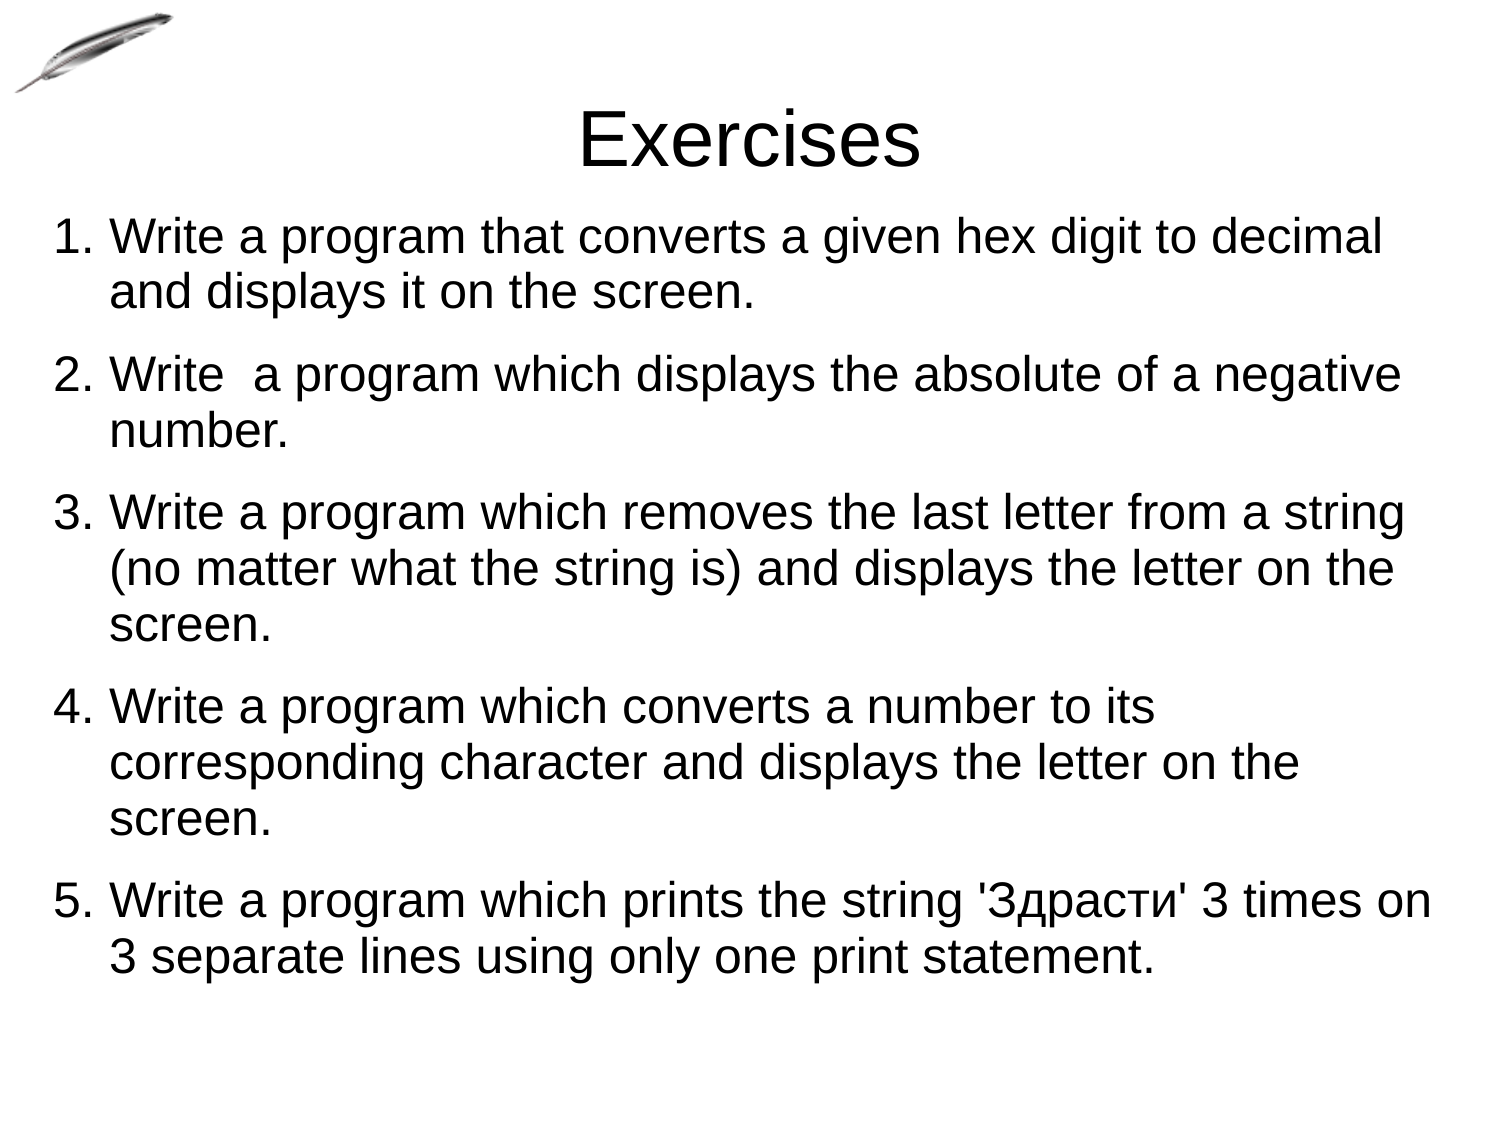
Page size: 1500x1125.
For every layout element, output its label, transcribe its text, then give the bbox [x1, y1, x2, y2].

title Exercises [75, 44, 1425, 207]
picture [11, 11, 179, 95]
list Write a program that converts a given hex digit to decimal and displays it on the screen. Write a program which displays the absolute of a negative number. Write a program which removes the last letter from a string (no matter what the string is) and displays the letter on the screen. Write a program which converts a number to its corresponding character and displays the letter on the screen. Write a program which prints the string 'Здрасти' 3 times on 3 separate lines using only one print statement. [53, 207, 1447, 1084]
